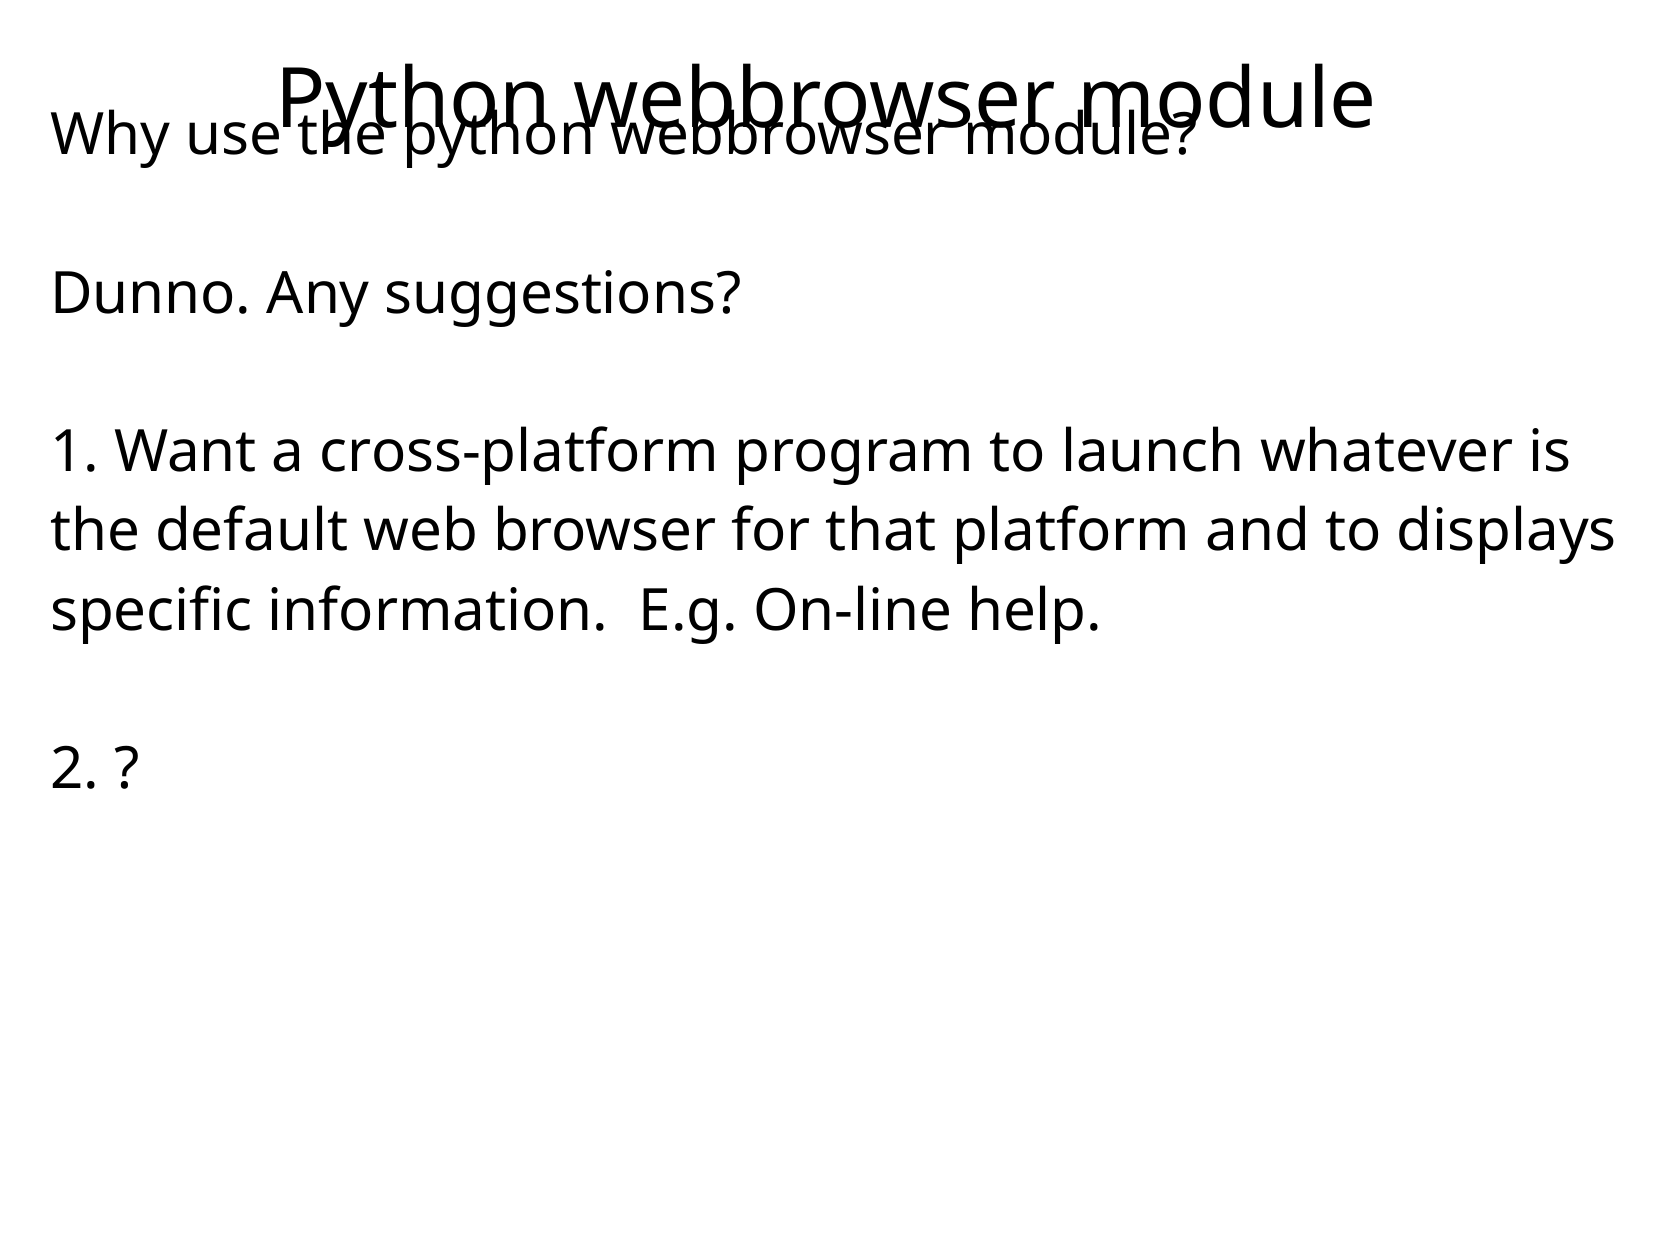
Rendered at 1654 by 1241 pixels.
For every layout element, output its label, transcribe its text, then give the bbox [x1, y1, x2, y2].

text_box Why use the python webbrowser module? Dunno. Any suggestions? 1. Want a cross-platform program to launch whatever is the default web browser for that platform and to displays specific information. E.g. On-line help. 2. ? [35, 271, 1548, 1182]
title Python webbrowser module [82, 49, 1571, 142]
